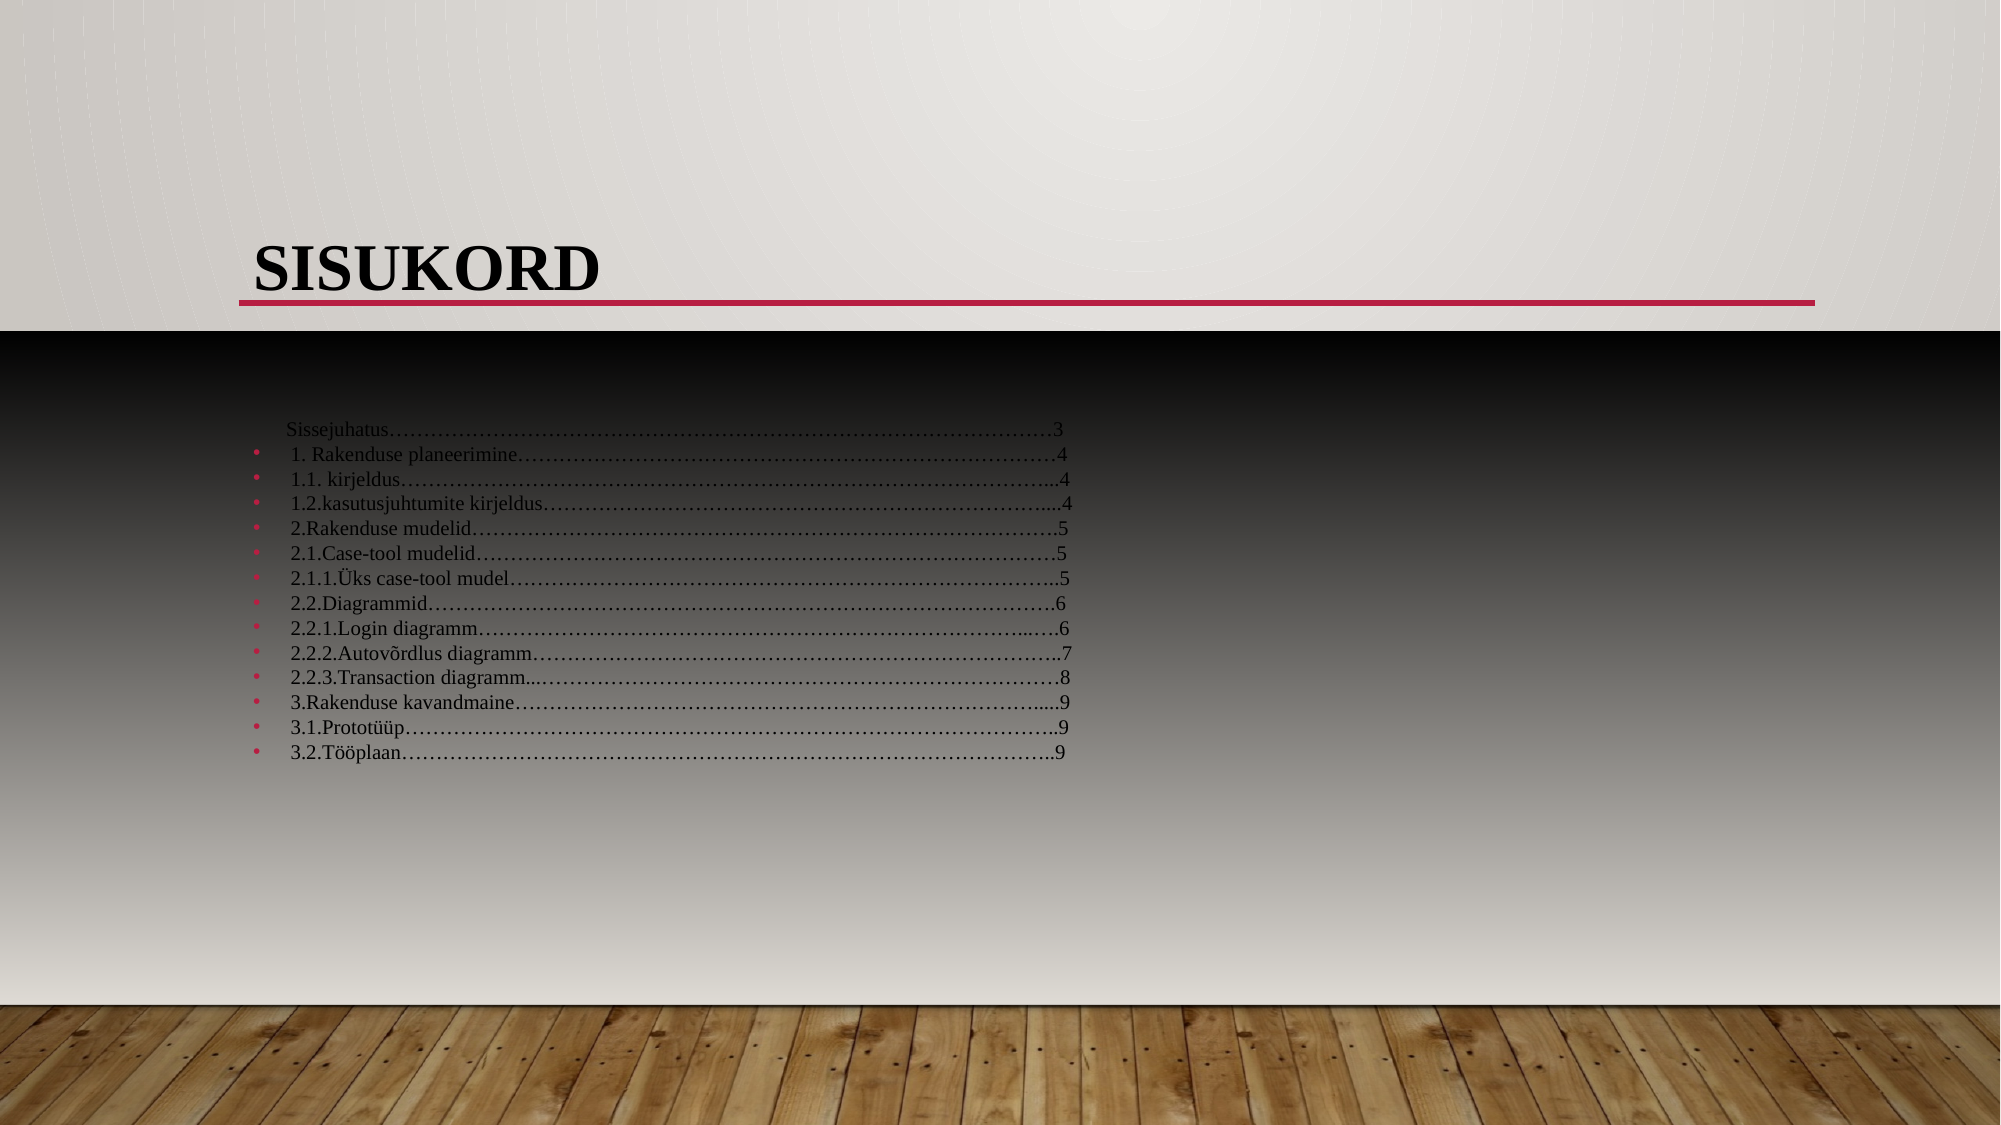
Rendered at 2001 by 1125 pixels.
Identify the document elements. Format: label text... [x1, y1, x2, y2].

list Sissejuhatus……………………………………………………………………………………3 1. Rakenduse planeerimine……………………………………………………………………4 1.1. kirjeldus…………………………………………………………………………………...4 1.2.kasutusjuhtumite kirjeldus………………………………………………………………....4 2.Rakenduse mudelid………………………………………………………………………….5 2.1.Case-tool mudelid…………………………………………………………………………5 2.1.1.Üks case-tool mudel……………………………………………………………………..5 2.2.Diagrammid……………………………………………………………………………….6 2.2.1.Login diagramm……………………………………………………………………...….6 2.2.2.Autovõrdlus diagramm…………………………………………………………………..7 2.2.3.Transaction diagramm...…………………………………………………………………8 3.Rakenduse kavandmaine………………………………………………………………….....9 3.1.Prototüüp…………………………………………………………………………………..9 3.2.Tööplaan…………………………………………………………………………………..9 [238, 333, 1814, 900]
title SISUKORD [238, 225, 1814, 333]
